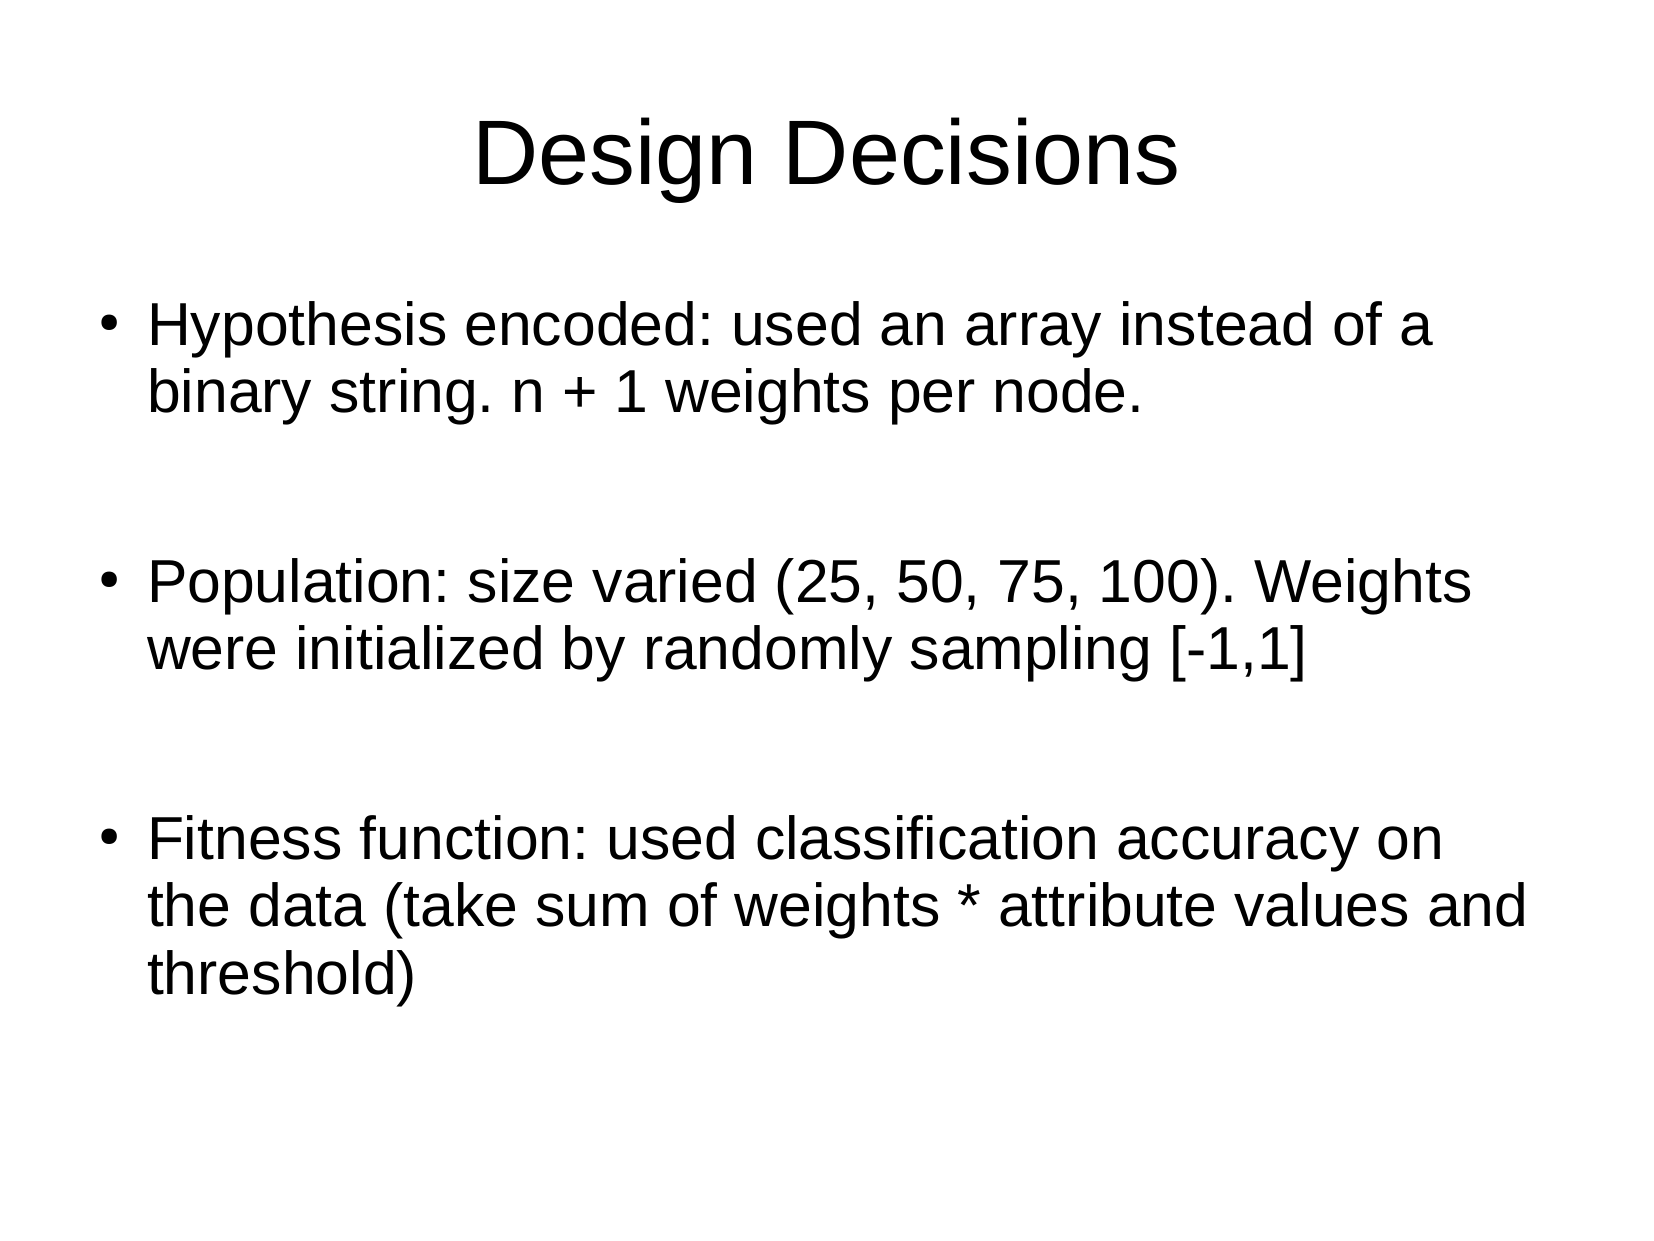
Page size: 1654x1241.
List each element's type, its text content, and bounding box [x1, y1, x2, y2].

title Design Decisions [82, 49, 1571, 257]
list Hypothesis encoded: used an array instead of a binary string. n + 1 weights per node. Population: size varied (25, 50, 75, 100). Weights were initialized by randomly sampling [-1,1] Fitness function: used classification accuracy on the data (take sum of weights * attribute values and threshold) [82, 290, 1538, 1010]
